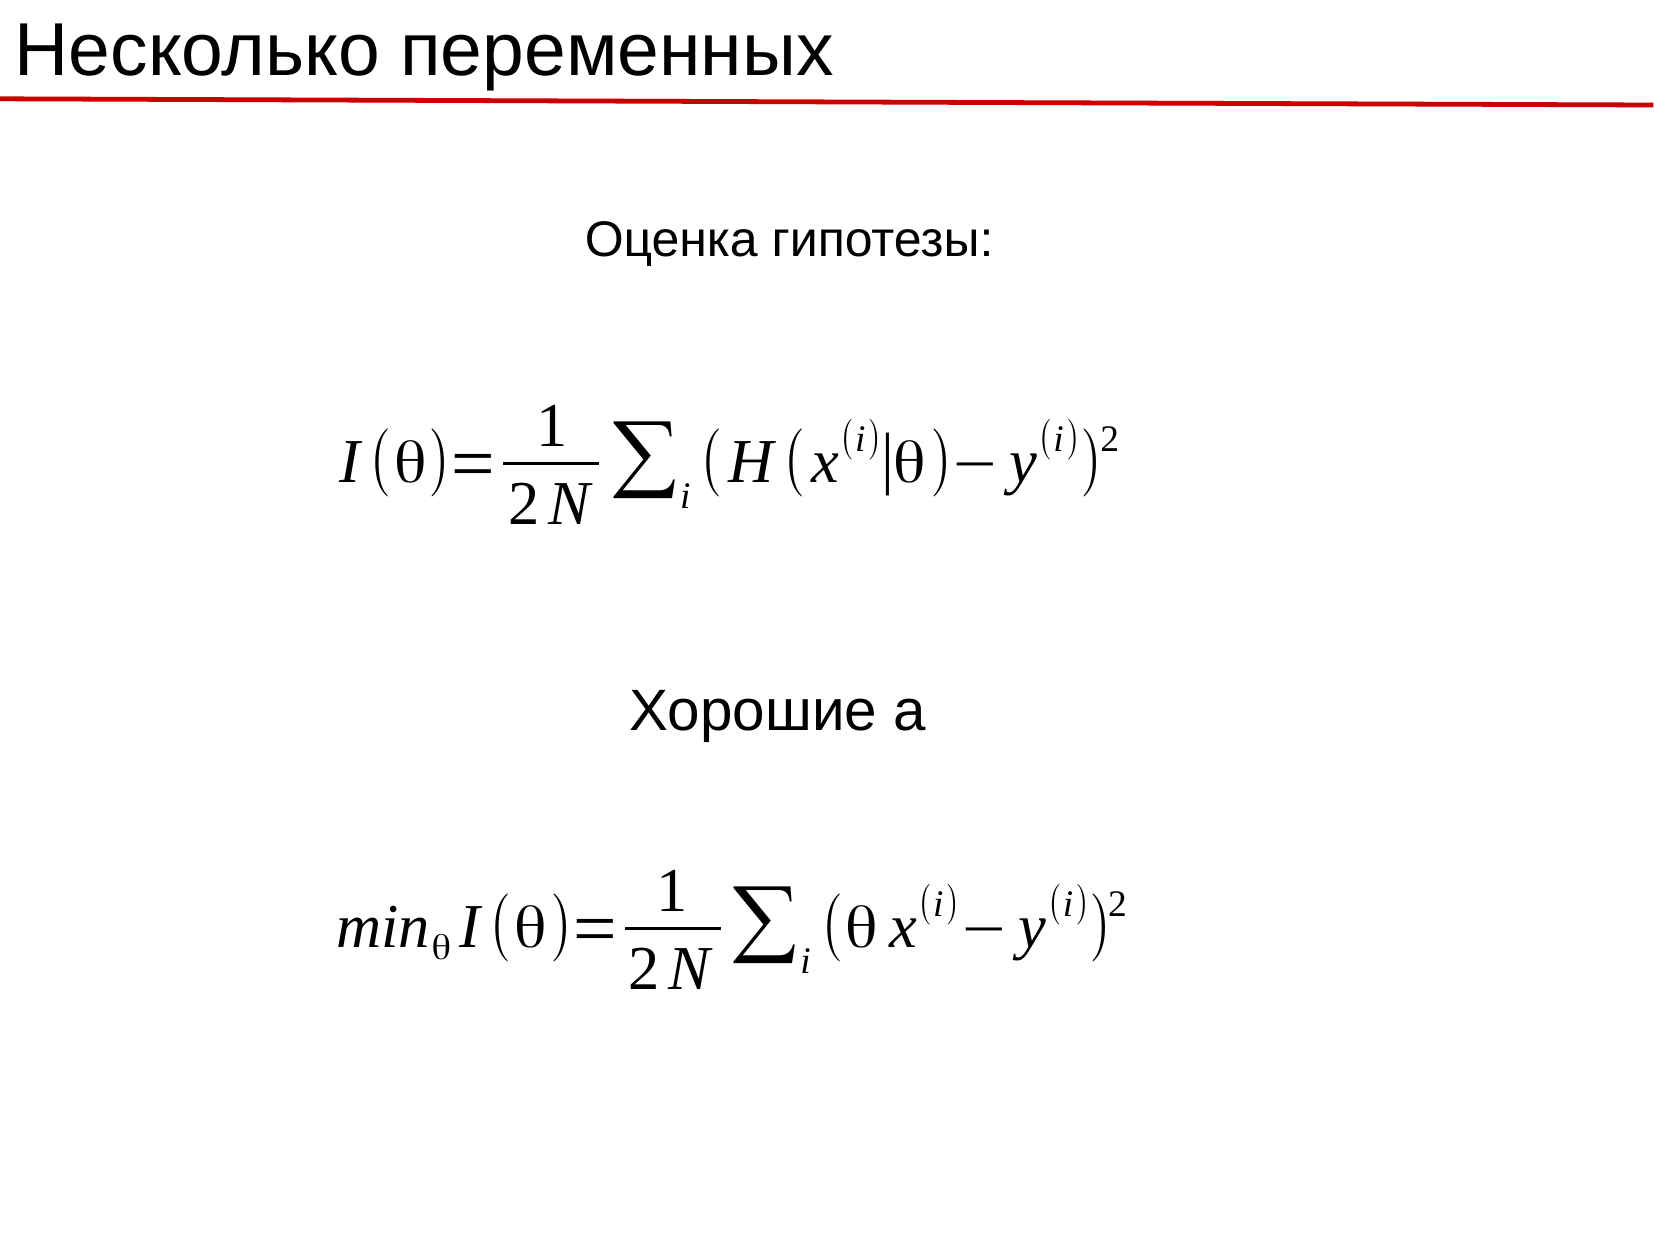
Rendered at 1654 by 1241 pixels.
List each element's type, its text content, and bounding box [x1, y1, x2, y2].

chart [330, 390, 1125, 538]
text_box Хорошие a [615, 670, 1291, 751]
text_box Оценка гипотезы: [570, 203, 1081, 331]
chart [330, 855, 1134, 1003]
text_box Несколько переменных [0, 0, 1306, 99]
